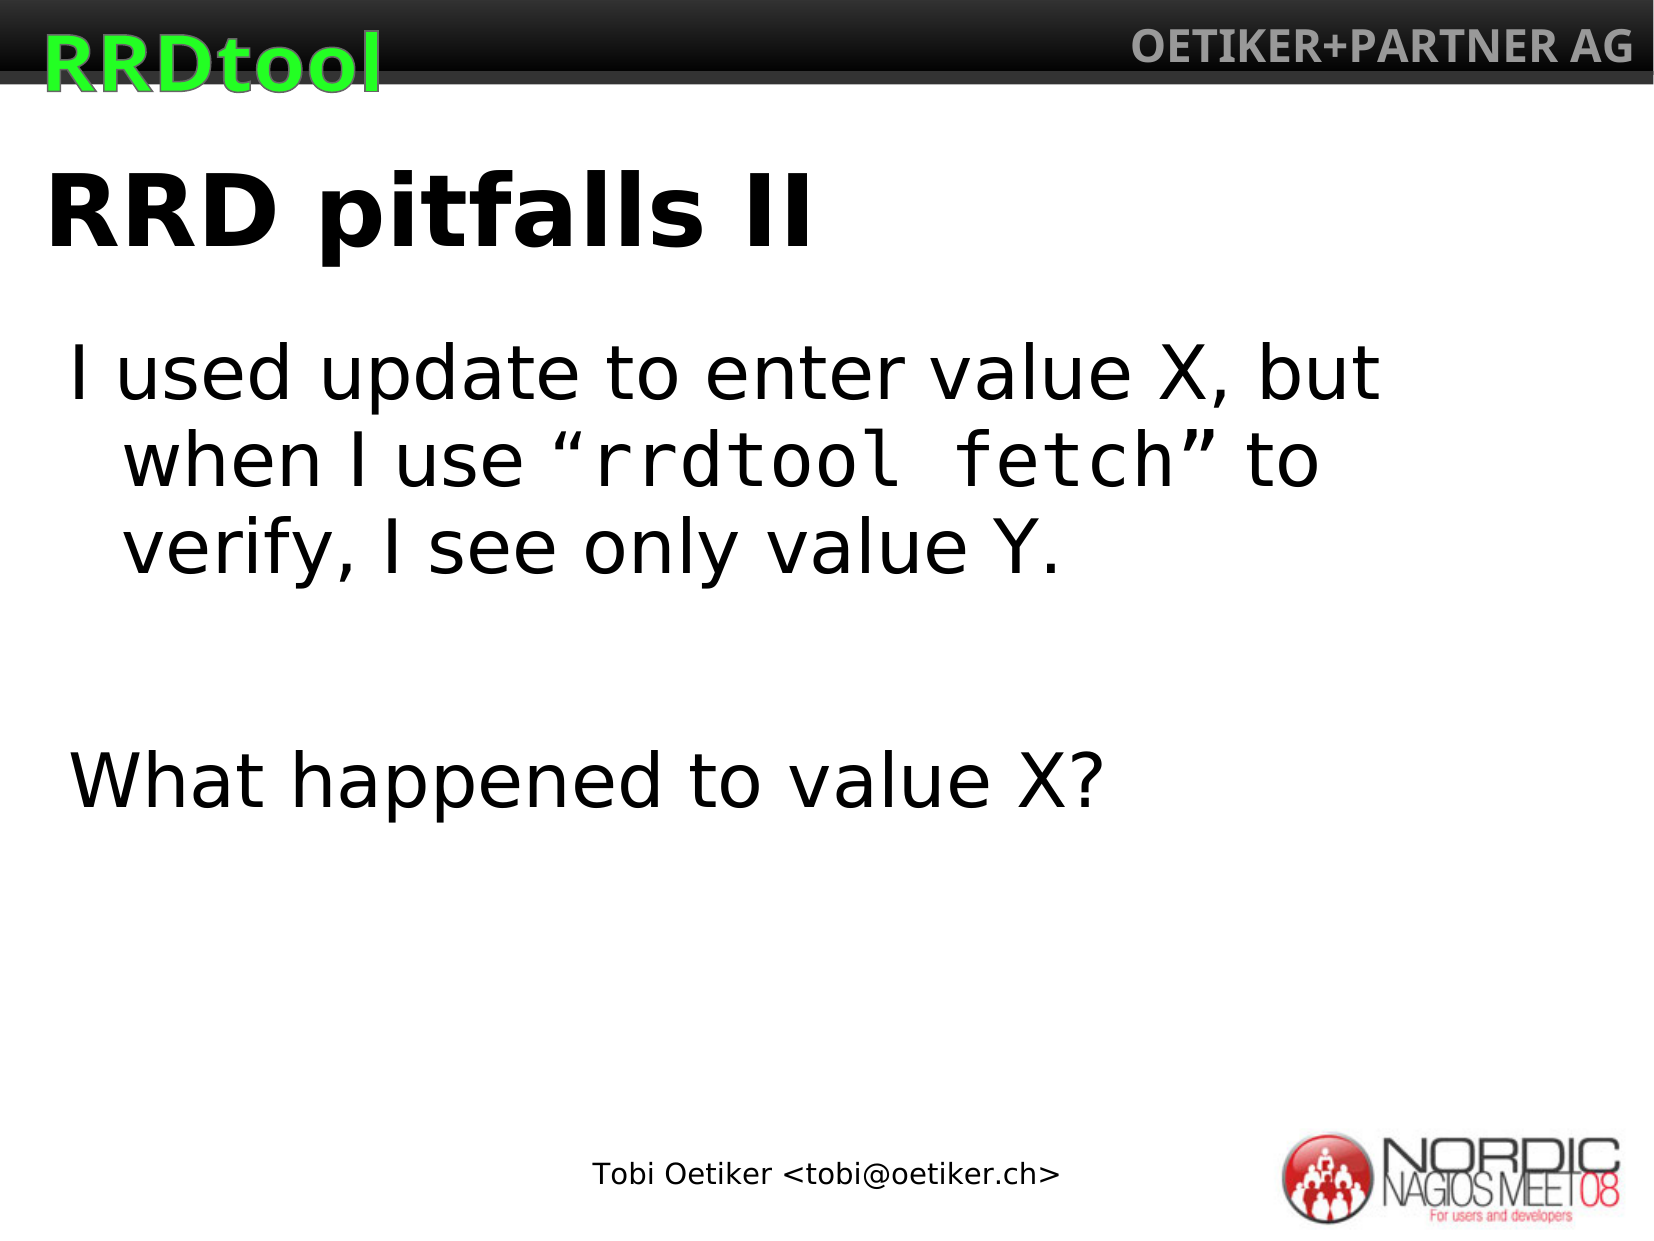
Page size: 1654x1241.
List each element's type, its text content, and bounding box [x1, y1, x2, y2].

list I used update to enter value X, but when I use “rrdtool fetch” to verify, I see only value Y. What happened to value X? [50, 329, 1571, 1099]
picture [1262, 1116, 1654, 1241]
title RRD pitfalls II [43, 137, 1582, 287]
